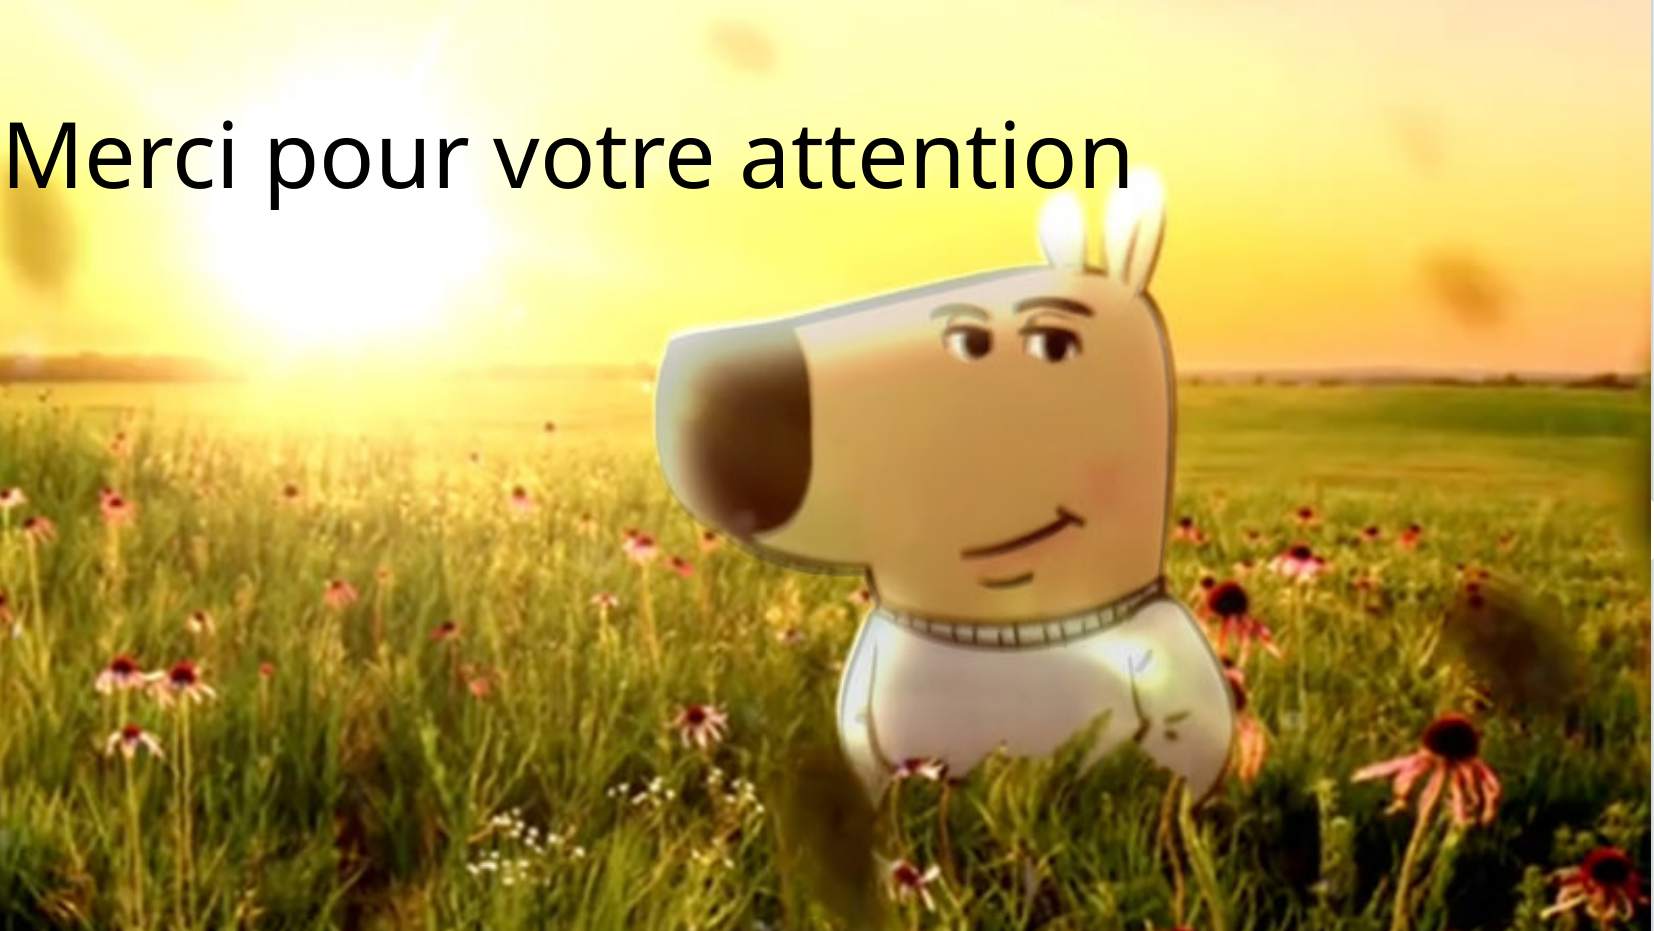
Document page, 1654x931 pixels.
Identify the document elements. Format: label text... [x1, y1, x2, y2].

title Merci pour votre attention [0, 75, 1313, 231]
picture [0, 0, 1651, 931]
